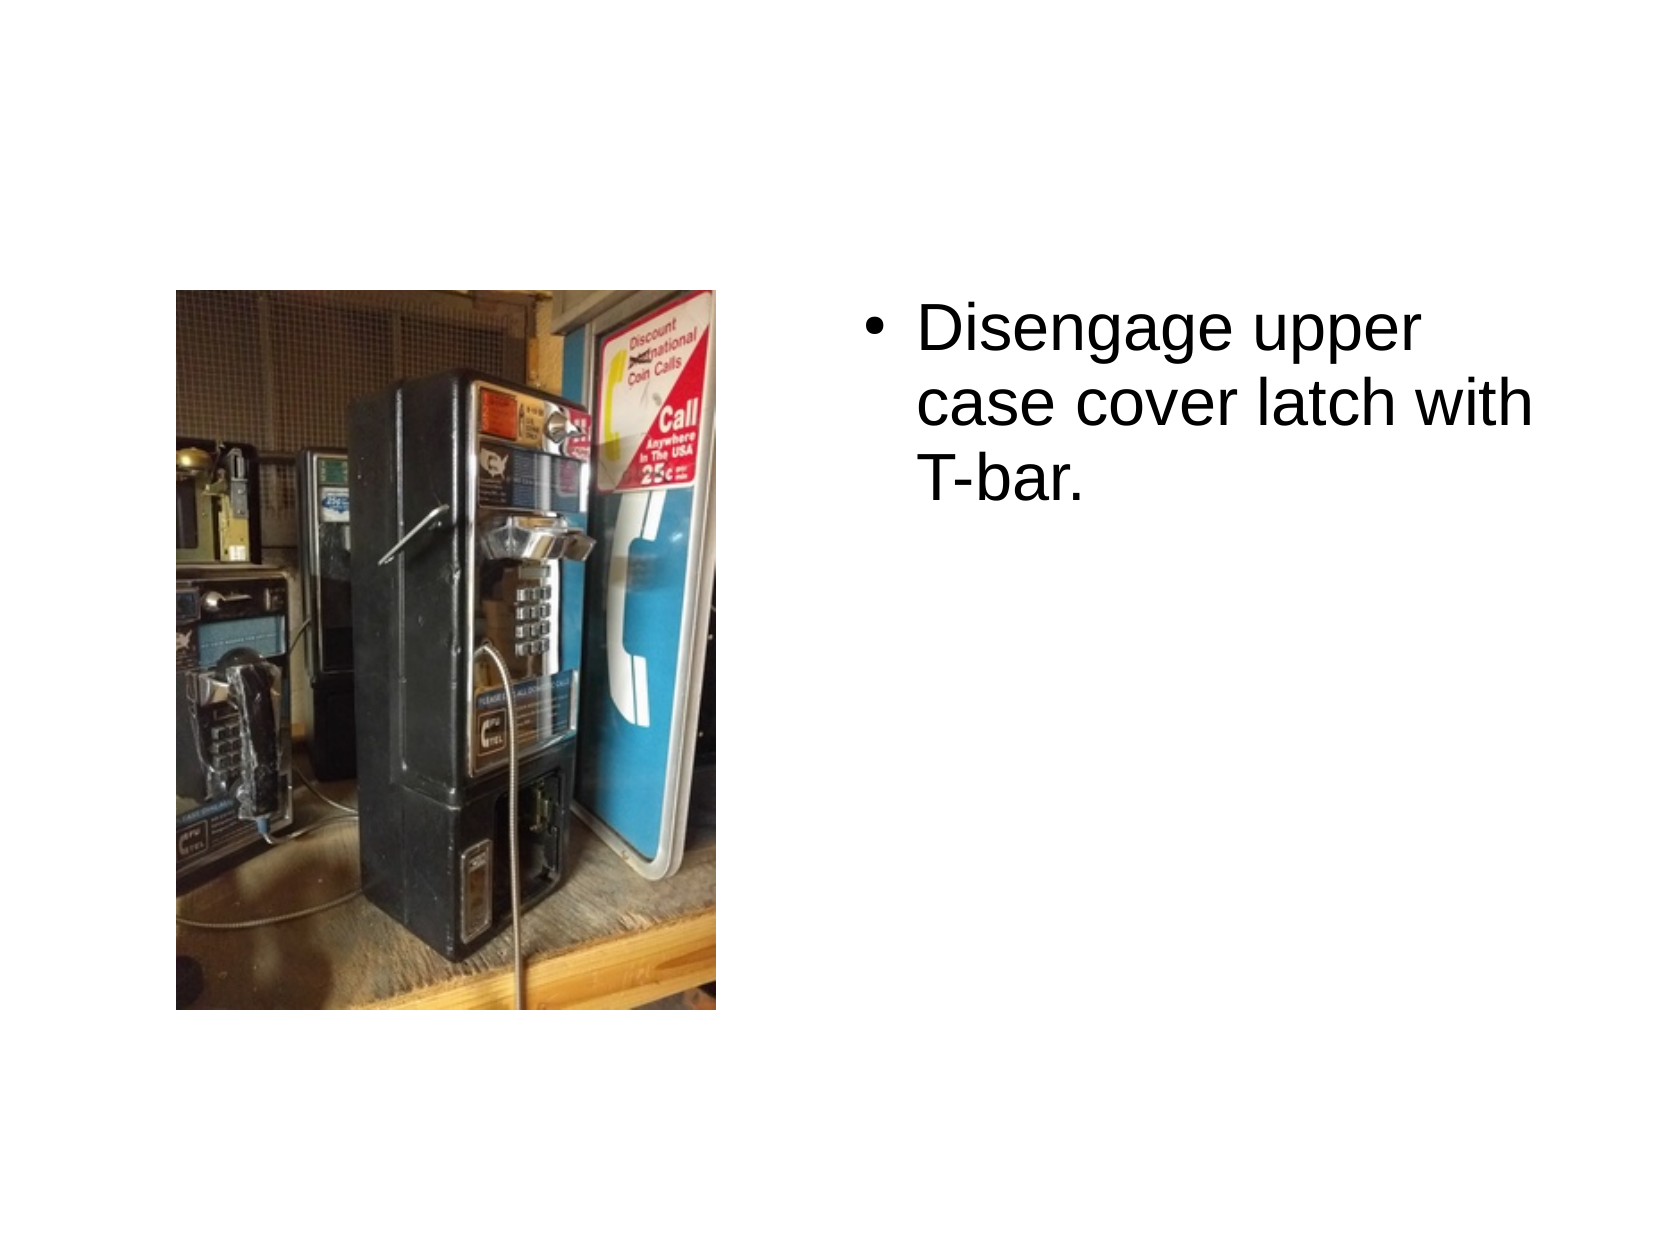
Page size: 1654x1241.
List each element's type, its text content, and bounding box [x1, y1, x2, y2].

list Disengage upper case cover latch with T-bar. [845, 290, 1572, 1010]
picture [176, 290, 716, 1010]
